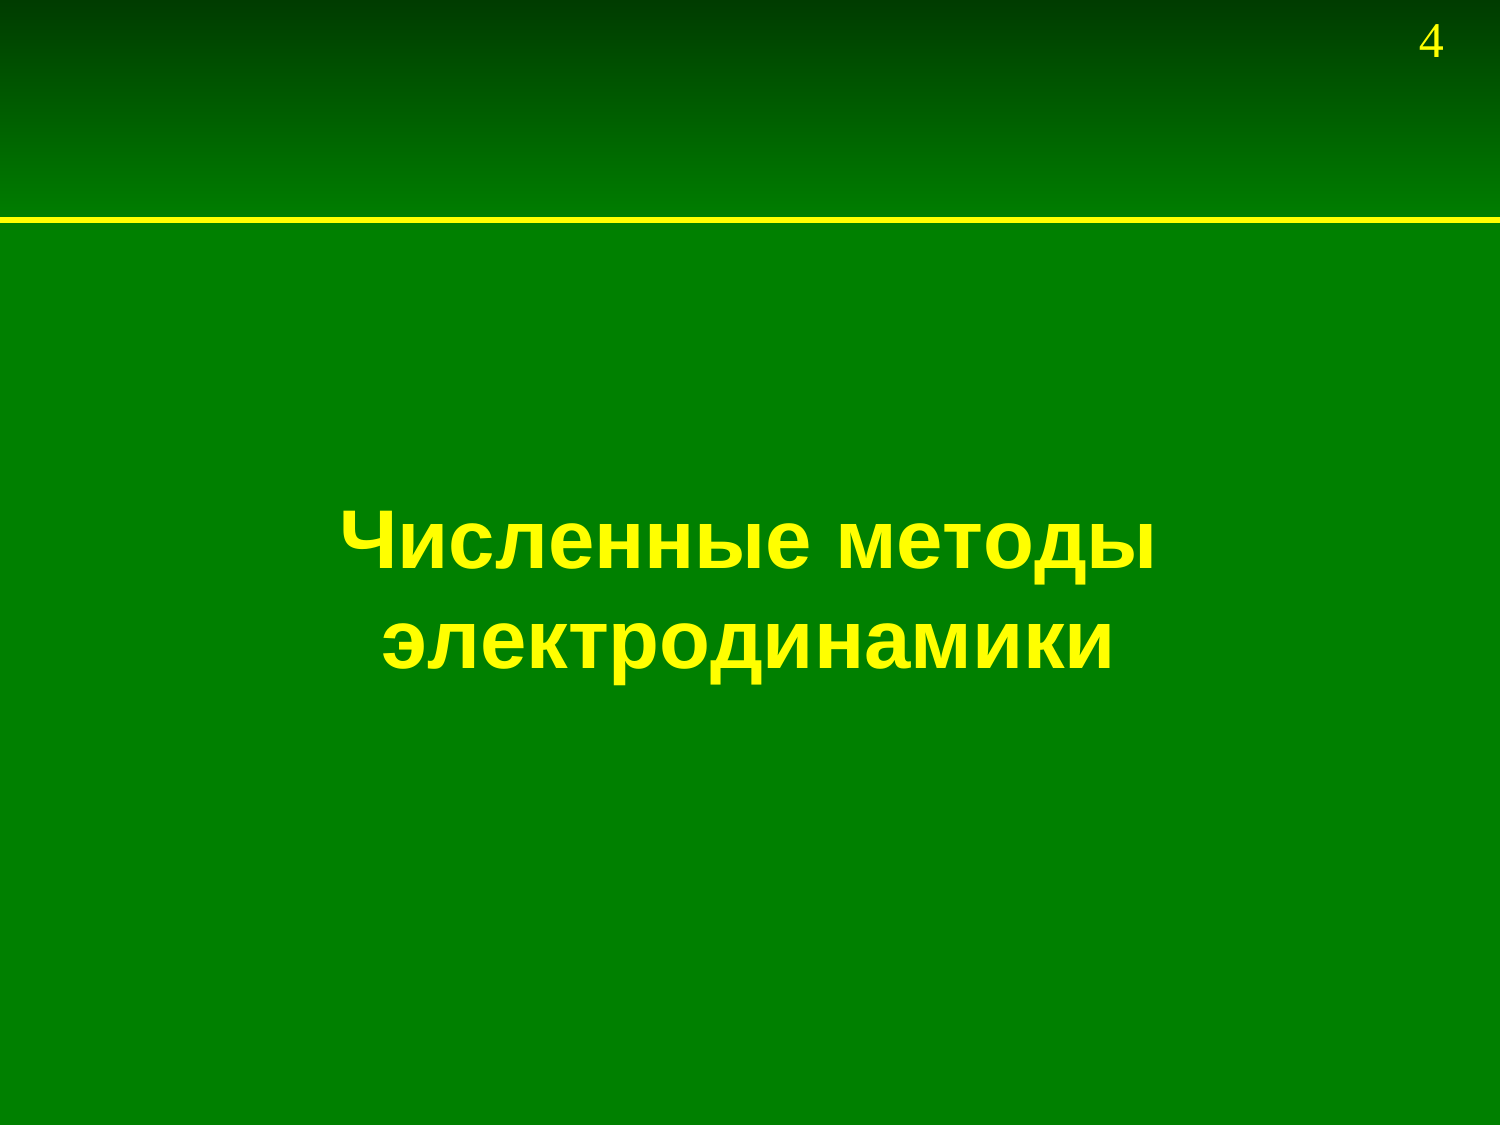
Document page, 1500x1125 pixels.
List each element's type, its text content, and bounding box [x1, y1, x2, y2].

text_box Численные методы электродинамики [17, 385, 1481, 785]
